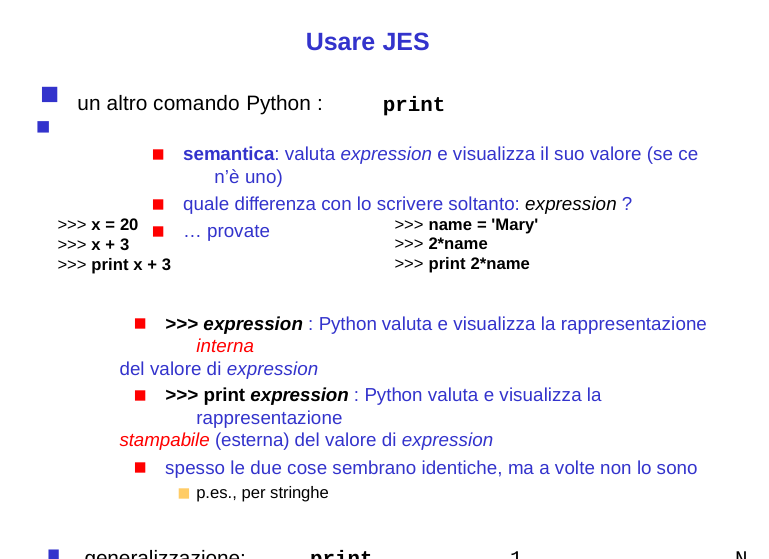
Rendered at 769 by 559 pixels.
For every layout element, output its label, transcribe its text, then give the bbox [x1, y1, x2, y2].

text_box >>> expression : Python valuta e visualizza la rappresentazione interna del valore di expression >>> print expression : Python valuta e visualizza la rappresentazione stampabile (esterna) del valore di expression spesso le due cose sembrano identiche, ma a volte non lo sono p.es., per stringhe generalizzazione: print 1 N 31 [42, 309, 750, 543]
text_box >>> x = 20 >>> x + 3 >>> print x + 3 [55, 212, 173, 276]
text_box un altro comando Python : print semantica: valuta expression e visualizza il suo valore (se ce n’è uno) quale differenza con lo scrivere soltanto: expression ? … provate [35, 77, 712, 208]
text_box >>> name = 'Mary' >>> 2*name >>> print 2*name [392, 211, 540, 276]
title Usare JES [303, 23, 432, 58]
